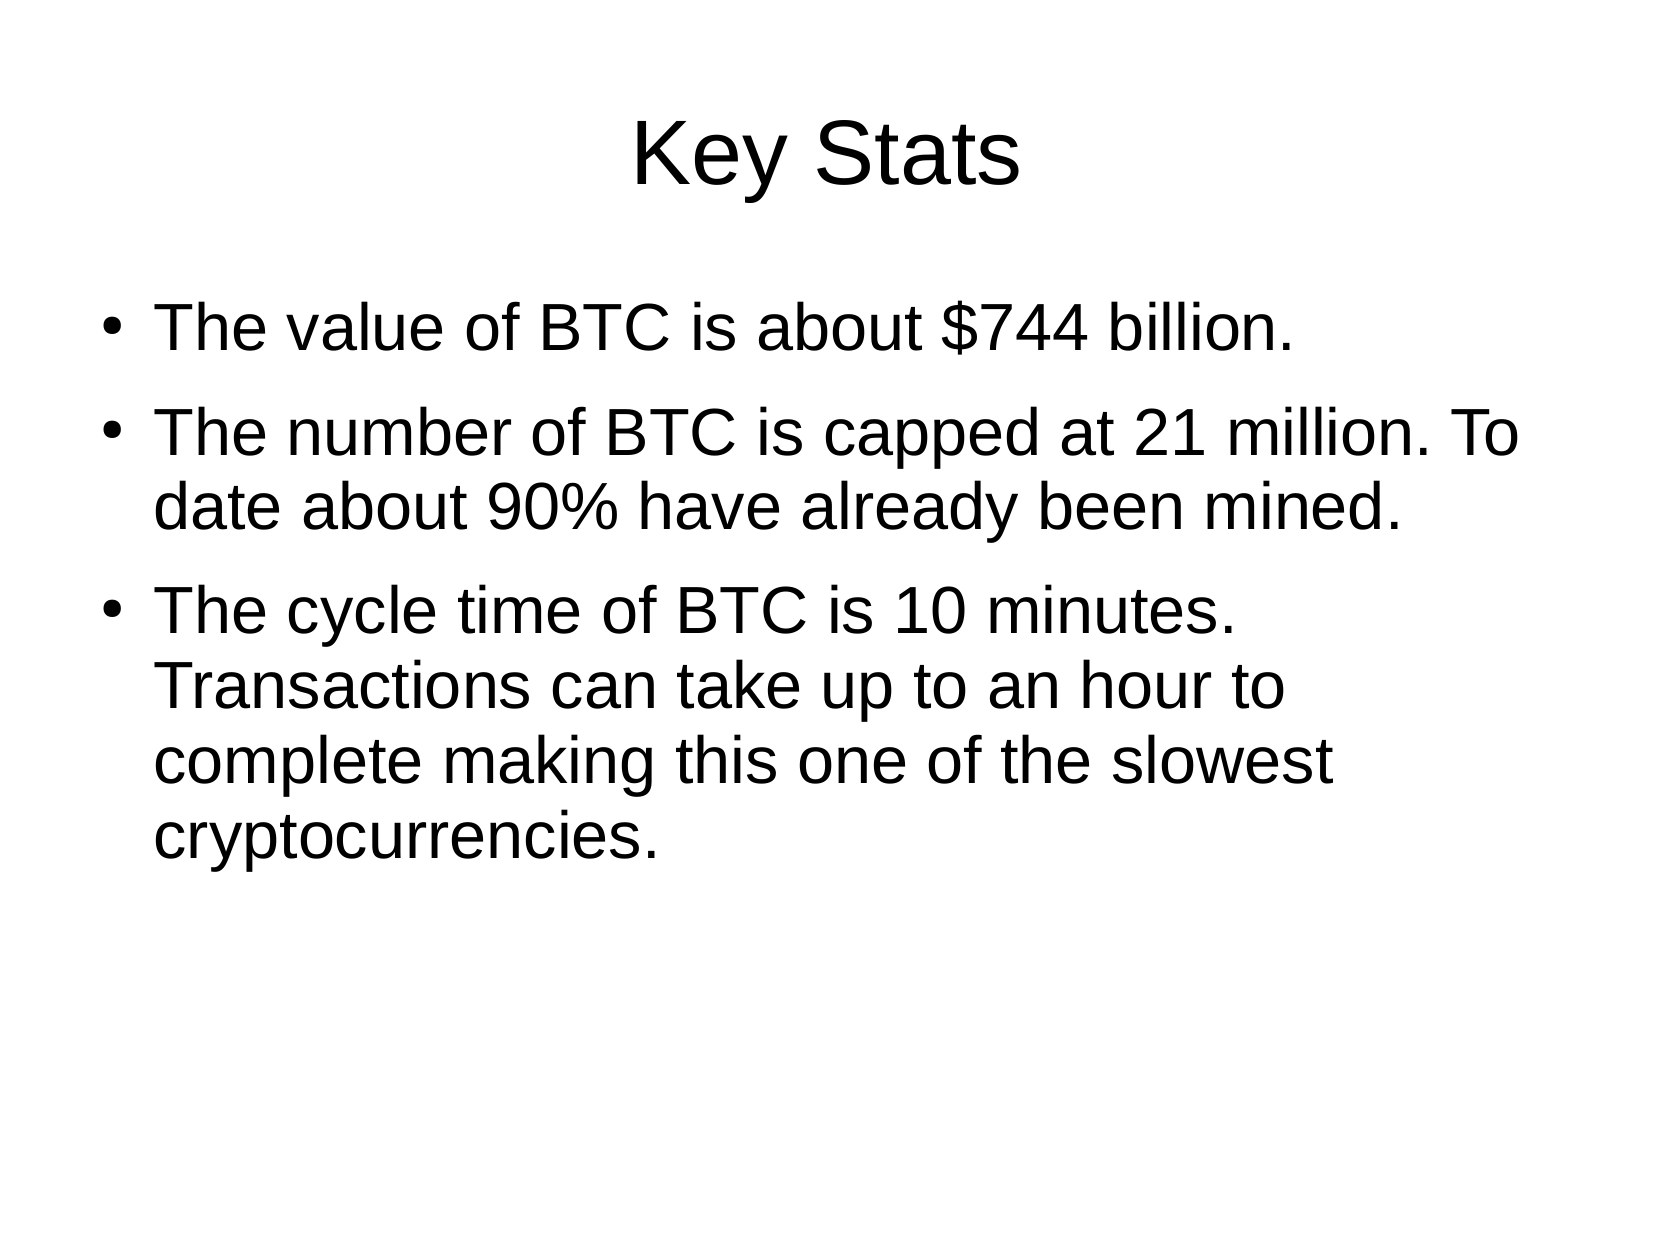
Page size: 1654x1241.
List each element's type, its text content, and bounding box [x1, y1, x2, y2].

list The value of BTC is about $744 billion. The number of BTC is capped at 21 million. To date about 90% have already been mined. The cycle time of BTC is 10 minutes. Transactions can take up to an hour to complete making this one of the slowest cryptocurrencies. [82, 290, 1571, 1052]
title Key Stats [82, 49, 1571, 257]
